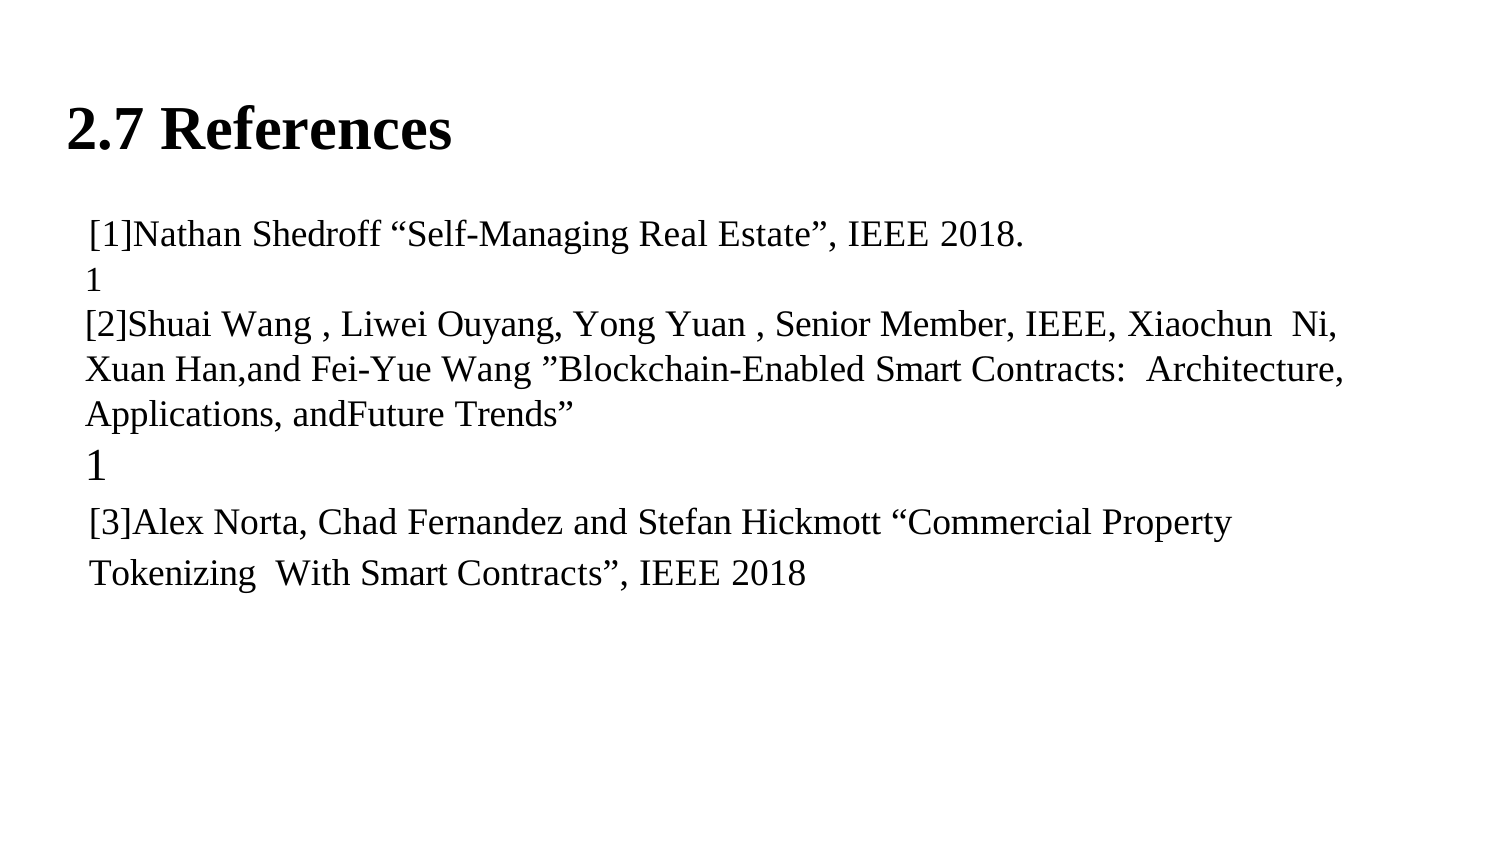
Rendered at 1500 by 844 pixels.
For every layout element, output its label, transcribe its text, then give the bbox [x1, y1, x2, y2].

title 2.7 References [64, 84, 456, 164]
list [1]Nathan Shedroff “Self-Managing Real Estate”, IEEE 2018. [2]Shuai Wang , Liwei Ouyang, Yong Yuan , Senior Member, IEEE, Xiaochun Ni, Xuan Han,and Fei-Yue Wang ”Blockchain-Enabled Smart Contracts: Architecture, Applications, andFuture Trends” [3]Alex Norta, Chad Fernandez and Stefan Hickmott “Commercial Property Tokenizing With Smart Contracts”, IEEE 2018 [80, 207, 1419, 593]
